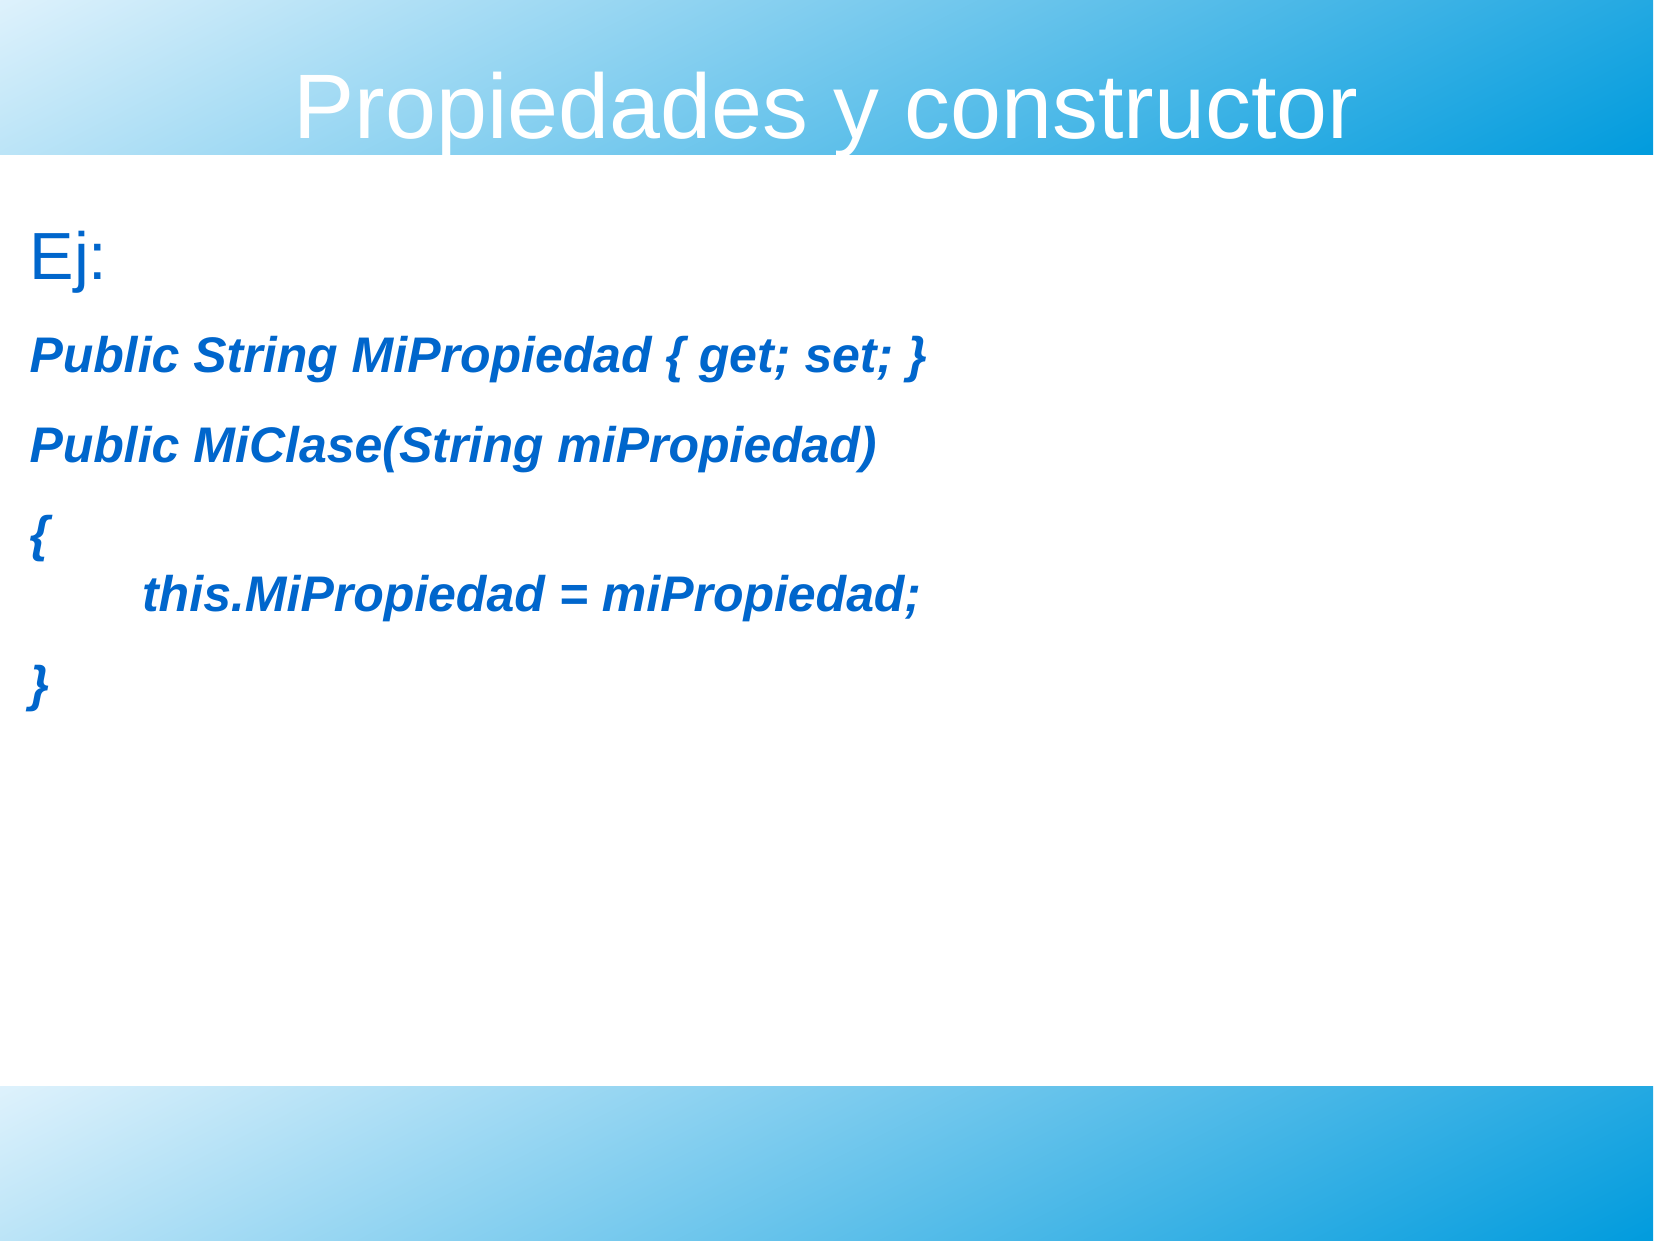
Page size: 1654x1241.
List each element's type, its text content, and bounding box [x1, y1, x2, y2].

list Ej: Public String MiPropiedad { get; set; } Public MiClase(String miPropiedad) { this.MiPropiedad = miPropiedad; } [29, 213, 1589, 508]
title Propiedades y constructor [82, 46, 1571, 158]
